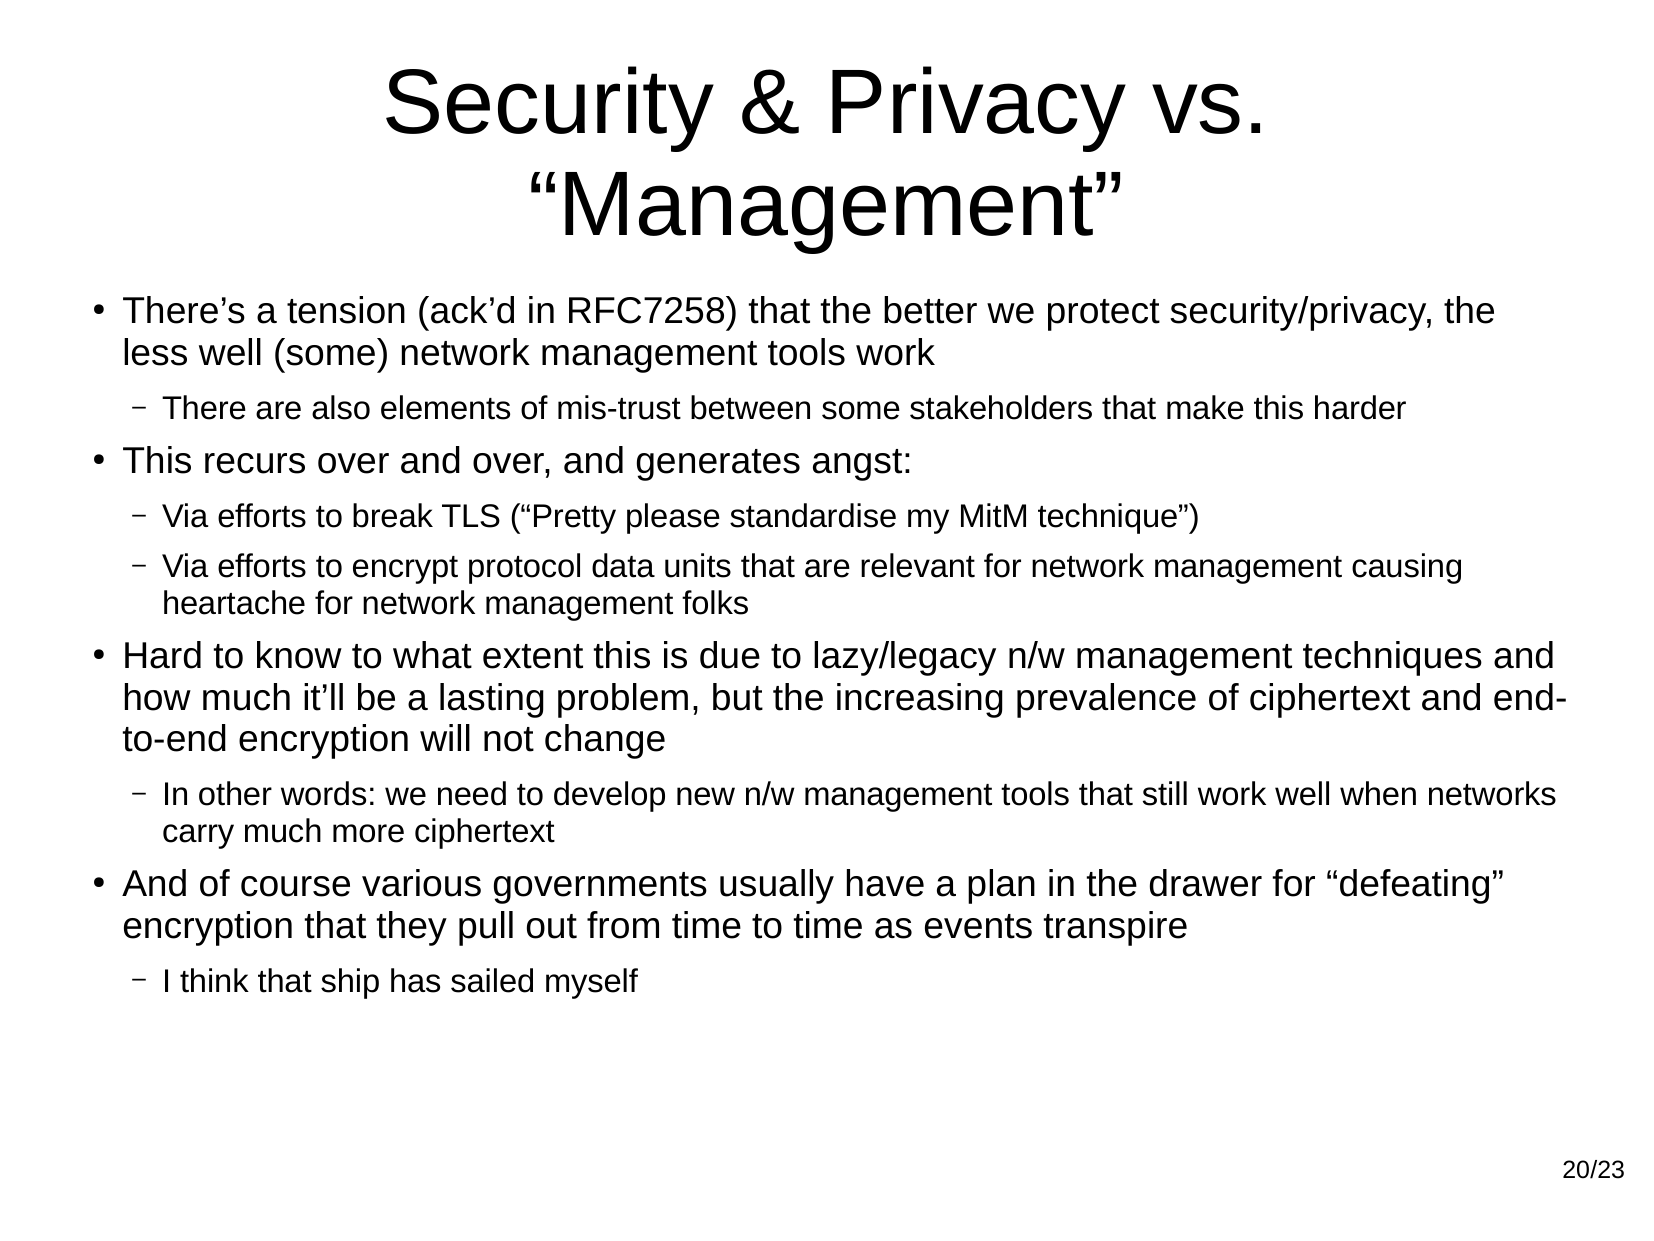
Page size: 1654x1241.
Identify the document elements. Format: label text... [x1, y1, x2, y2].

title Security & Privacy vs. “Management” [82, 49, 1571, 257]
list There’s a tension (ack’d in RFC7258) that the better we protect security/privacy, the less well (some) network management tools work There are also elements of mis-trust between some stakeholders that make this harder This recurs over and over, and generates angst: Via efforts to break TLS (“Pretty please standardise my MitM technique”) Via efforts to encrypt protocol data units that are relevant for network management causing heartache for network management folks Hard to know to what extent this is due to lazy/legacy n/w management techniques and how much it’ll be a lasting problem, but the increasing prevalence of ciphertext and end-to-end encryption will not change In other words: we need to develop new n/w management tools that still work well when networks carry much more ciphertext And of course various governments usually have a plan in the drawer for “defeating” encryption that they pull out from time to time as events transpire I think that ship has sailed myself [82, 290, 1571, 1010]
